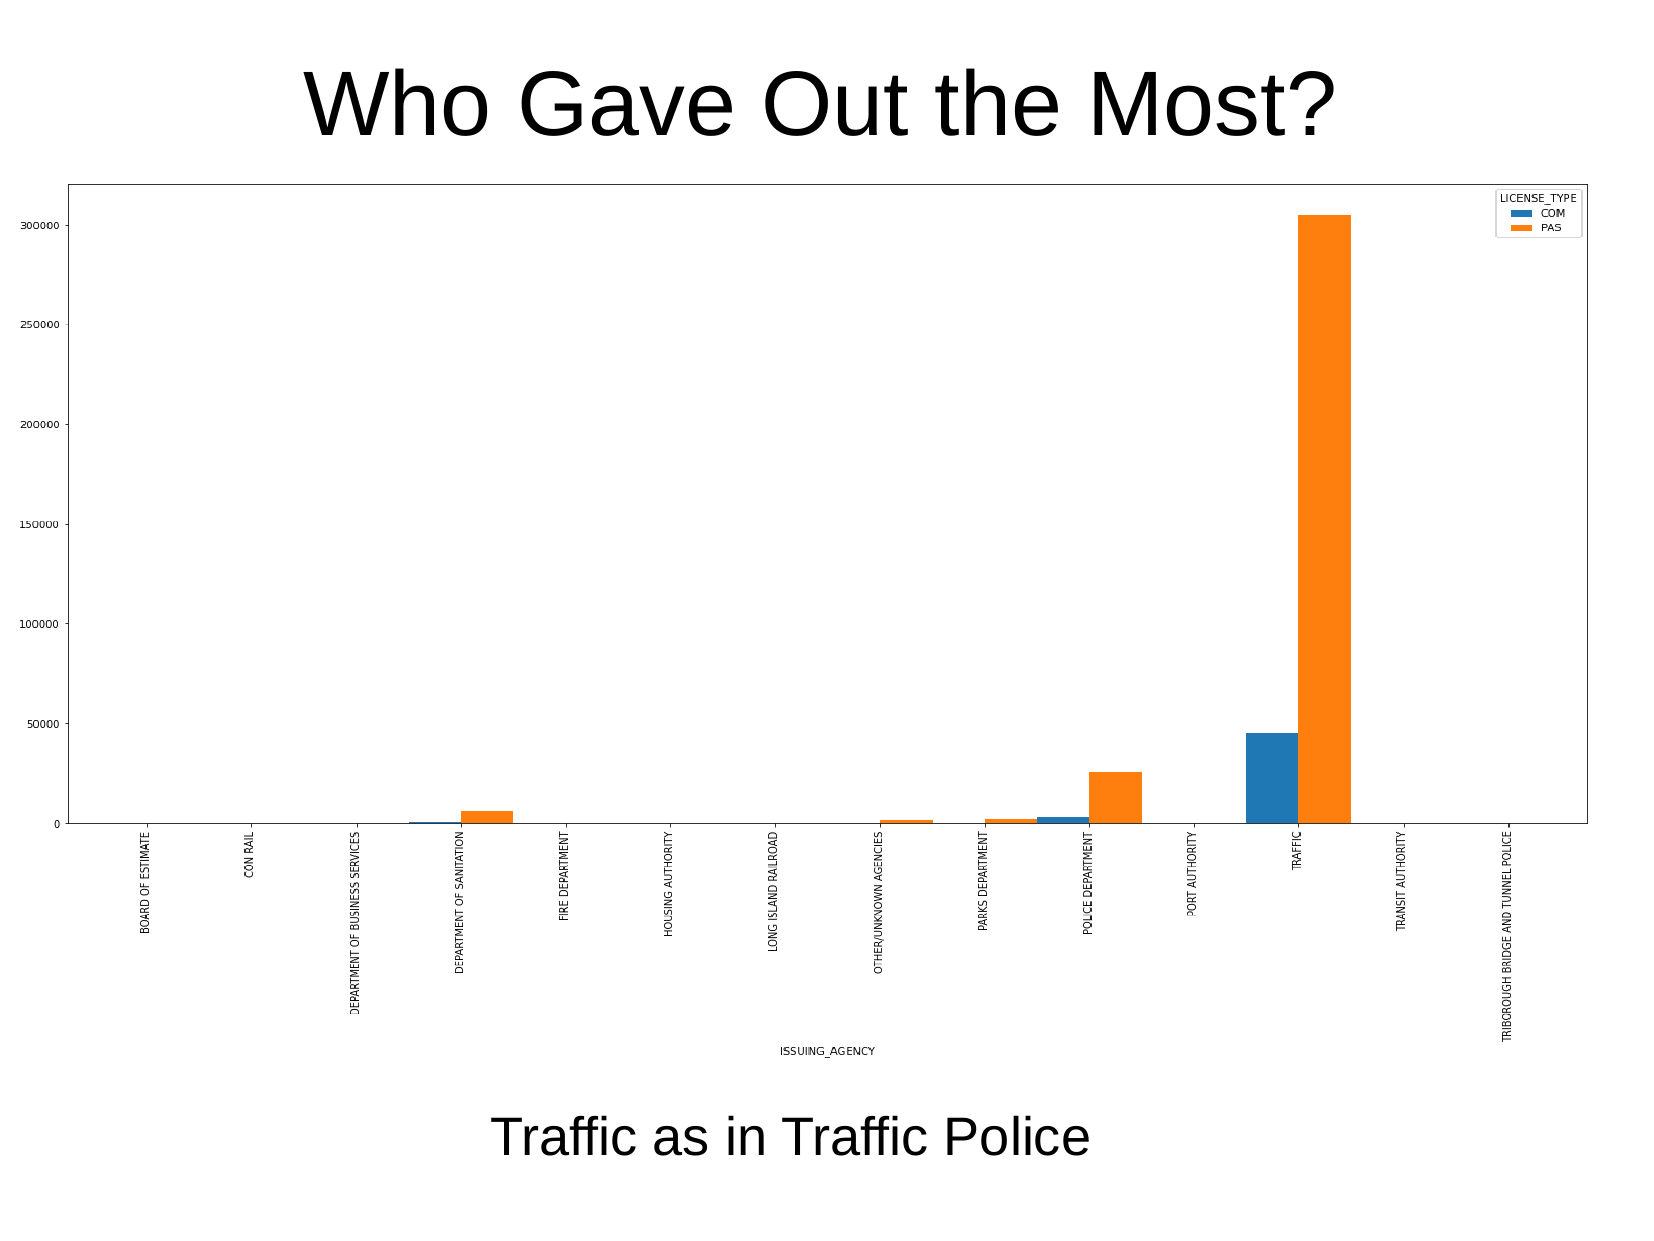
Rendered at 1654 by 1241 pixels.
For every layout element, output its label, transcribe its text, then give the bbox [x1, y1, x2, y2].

title Traffic as in Traffic Police [47, 1033, 1536, 1241]
picture [12, 177, 1595, 1063]
title Who Gave Out the Most? [76, 0, 1565, 177]
